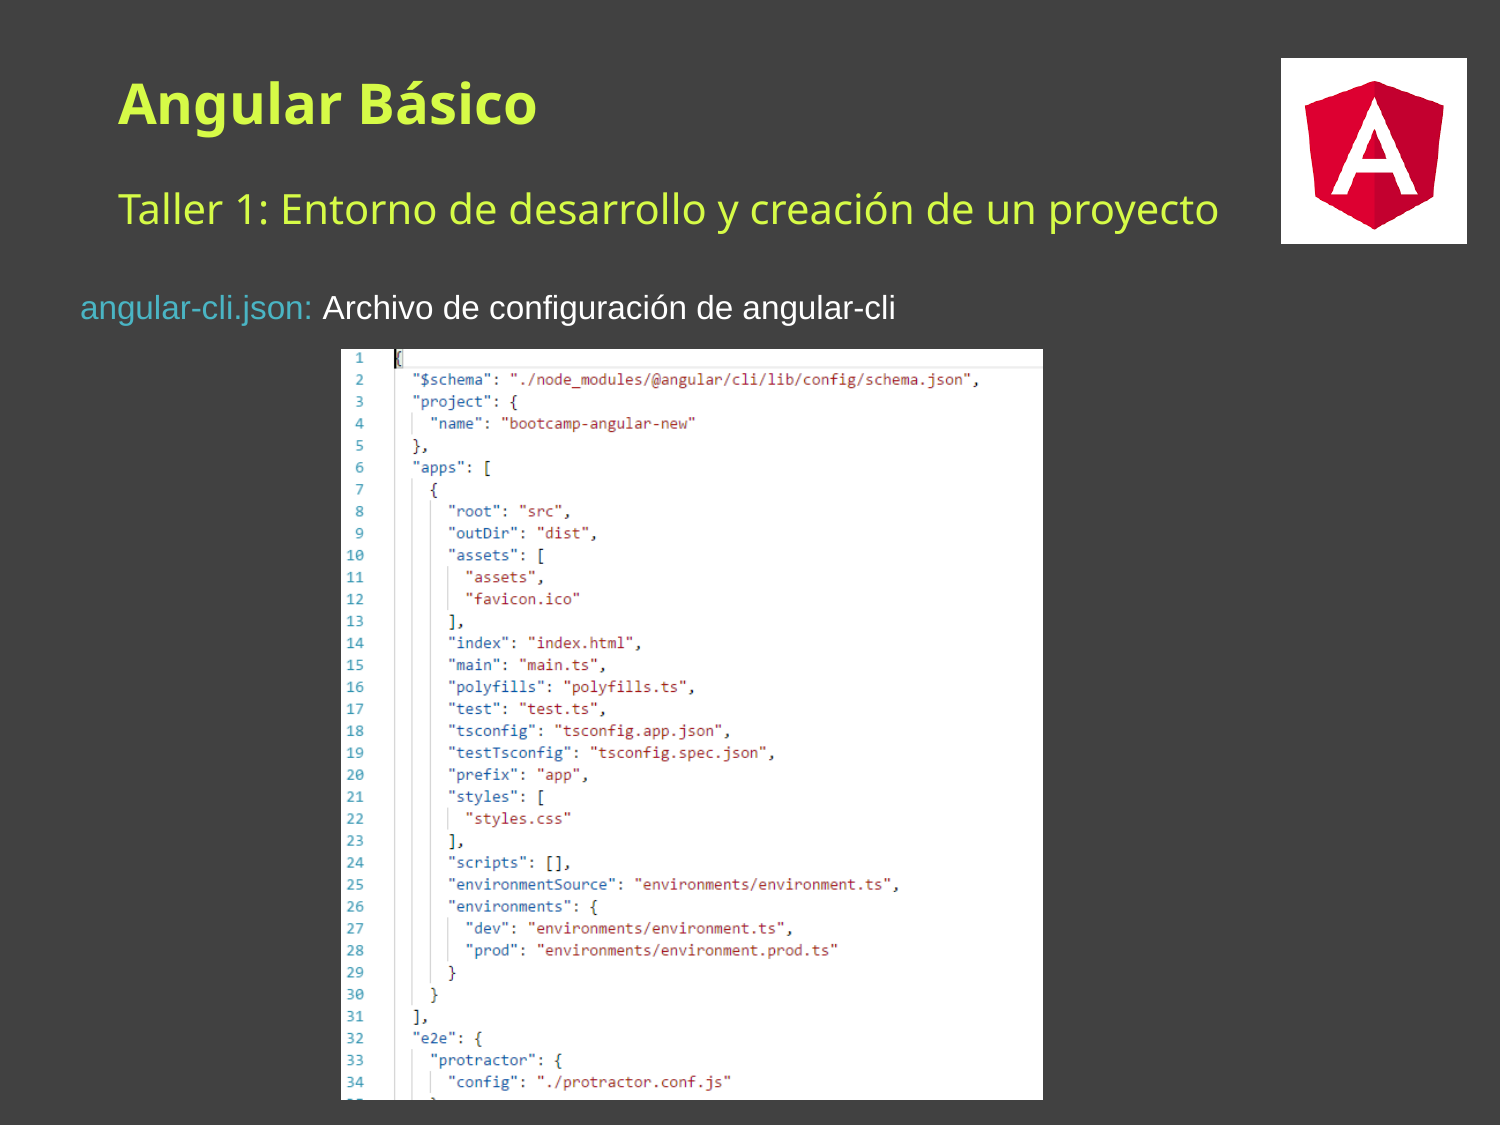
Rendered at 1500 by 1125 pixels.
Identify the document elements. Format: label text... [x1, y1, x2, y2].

list Taller 1: Entorno de desarrollo y creación de un proyecto [103, 172, 1397, 244]
text_box angular-cli.json: Archivo de configuración de angular-cli [64, 278, 1412, 362]
picture [1281, 58, 1467, 244]
picture [341, 349, 1043, 1100]
title Angular Básico [103, 59, 1282, 144]
